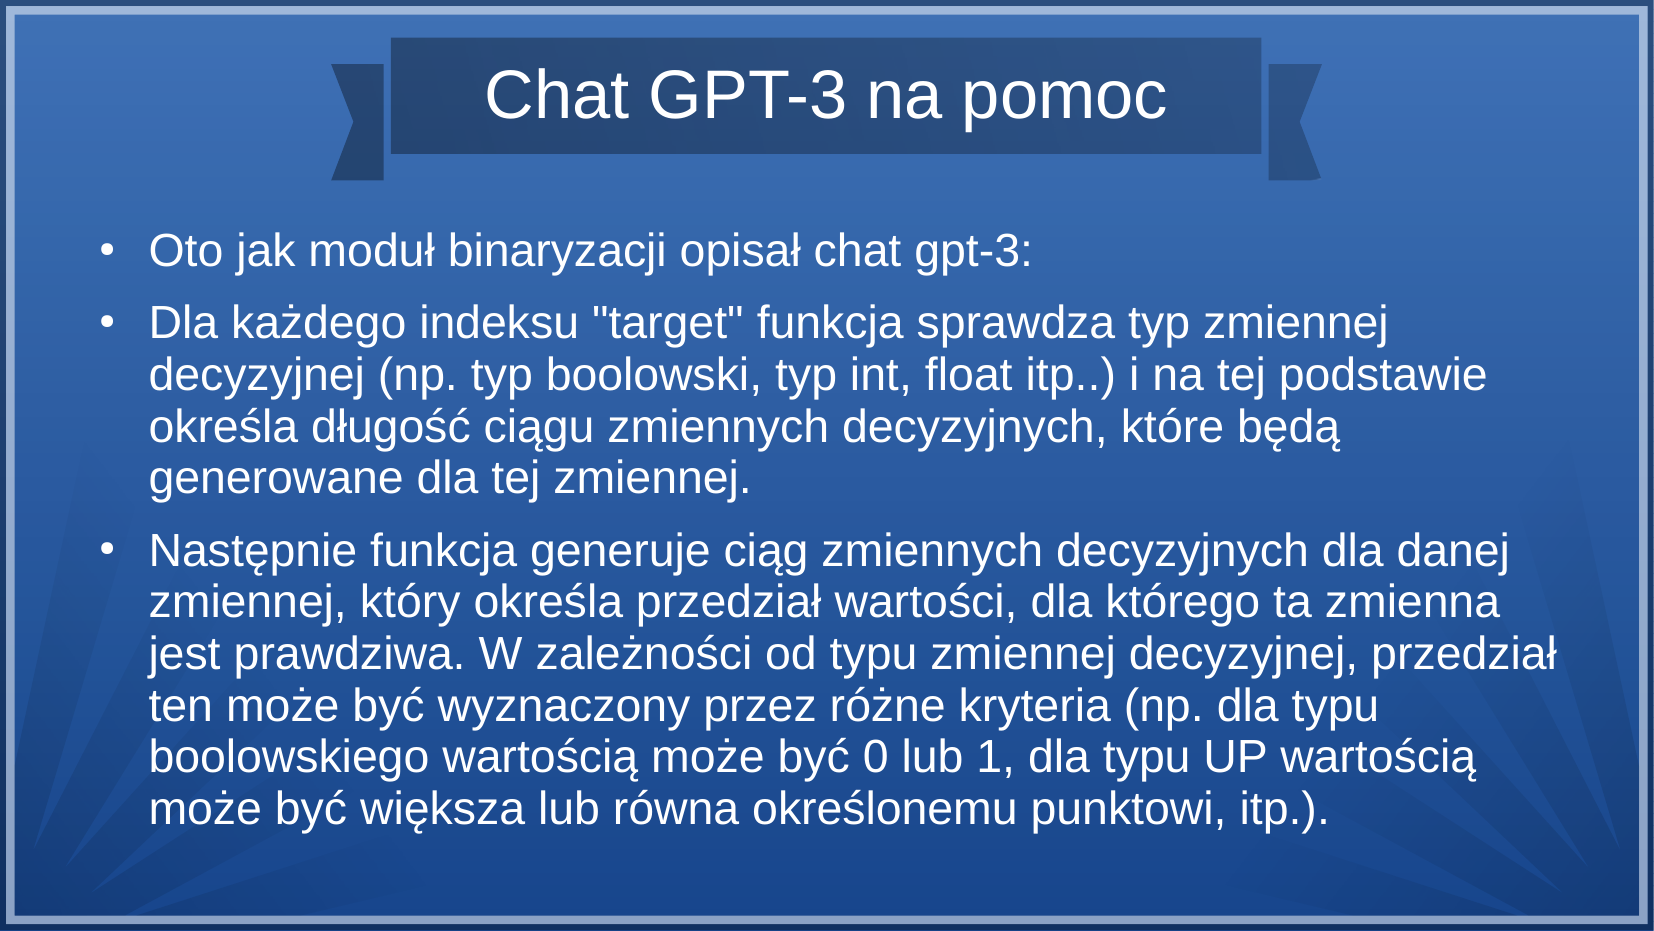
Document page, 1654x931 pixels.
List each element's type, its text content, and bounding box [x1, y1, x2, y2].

title Chat GPT-3 na pomoc [389, 35, 1264, 154]
list Oto jak moduł binaryzacji opisał chat gpt-3: Dla każdego indeksu "target" funkcja sprawdza typ zmiennej decyzyjnej (np. typ boolowski, typ int, float itp..) i na tej podstawie określa długość ciągu zmiennych decyzyjnych, które będą generowane dla tej zmiennej. Następnie funkcja generuje ciąg zmiennych decyzyjnych dla danej zmiennej, który określa przedział wartości, dla którego ta zmienna jest prawdziwa. W zależności od typu zmiennej decyzyjnej, przedział ten może być wyznaczony przez różne kryteria (np. dla typu boolowskiego wartością może być 0 lub 1, dla typu UP wartością może być większa lub równa określonemu punktowi, itp.). [82, 224, 1571, 848]
